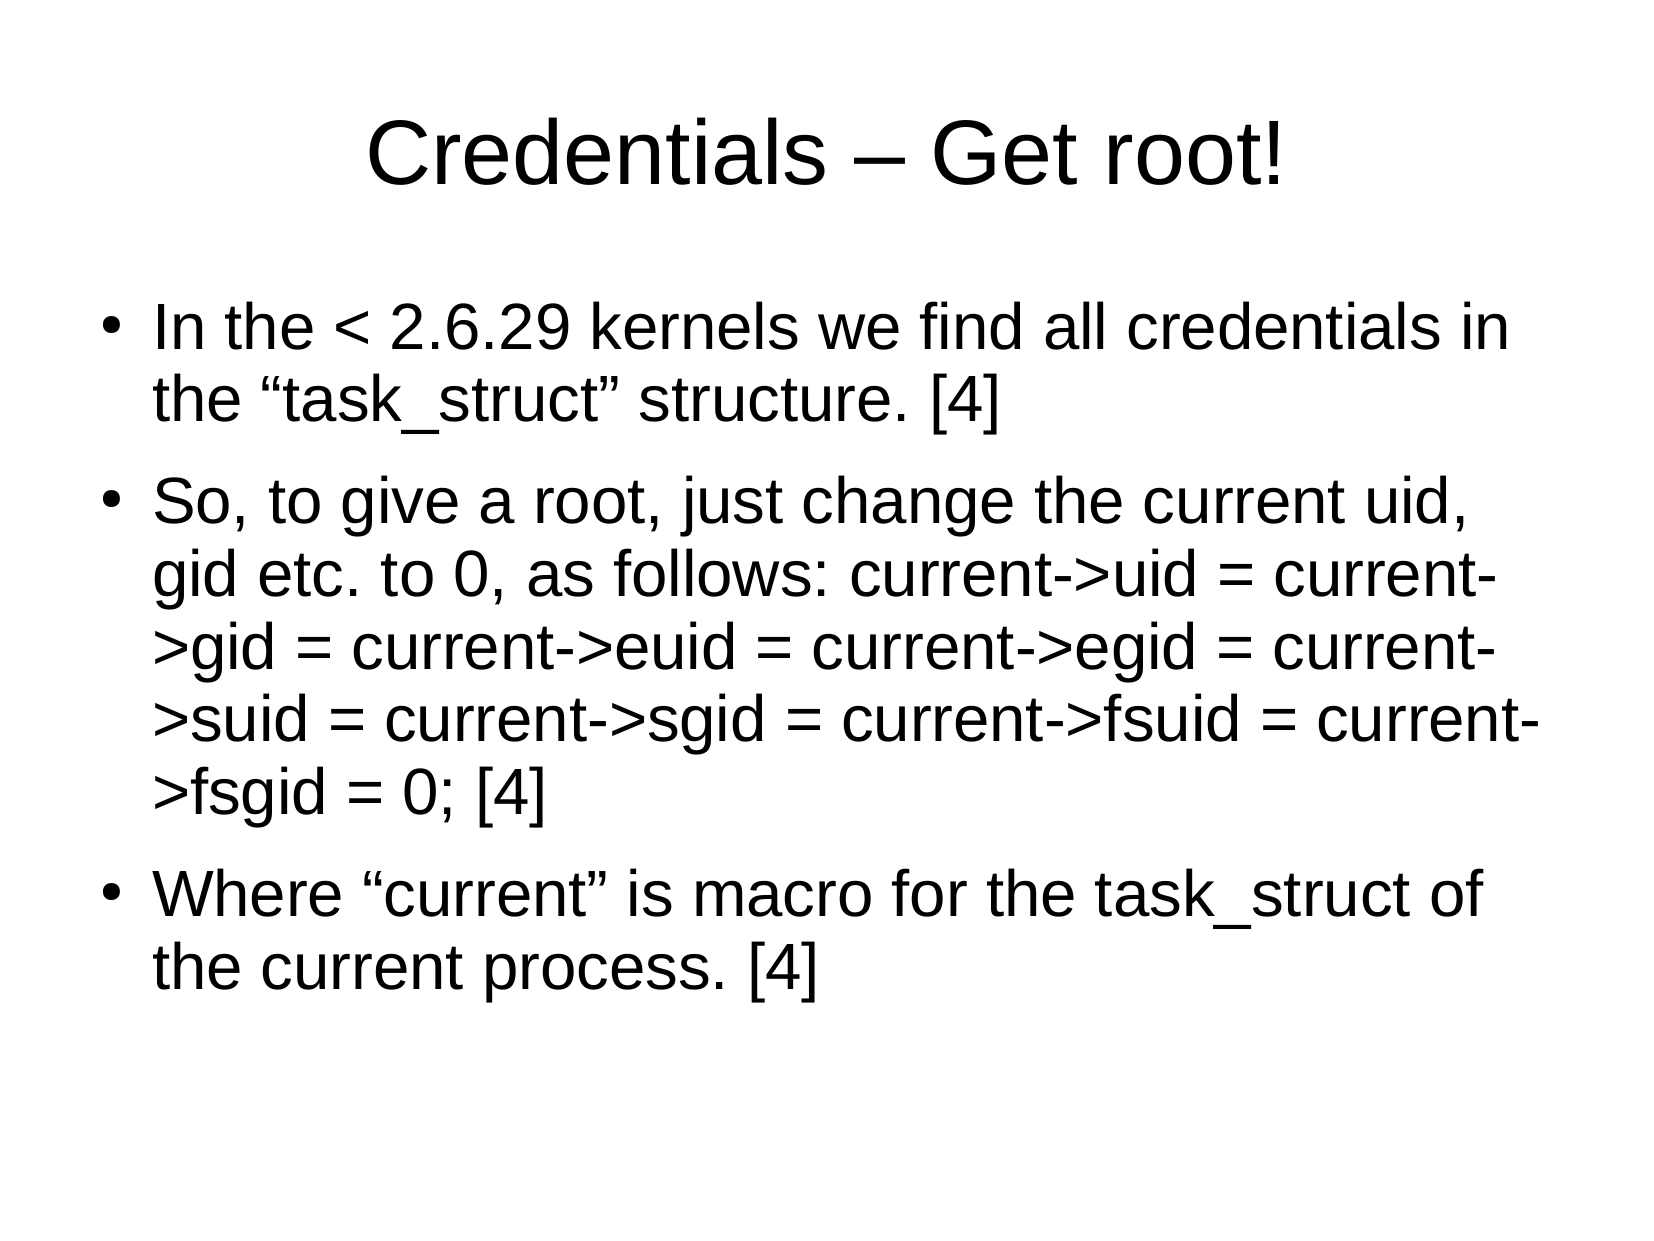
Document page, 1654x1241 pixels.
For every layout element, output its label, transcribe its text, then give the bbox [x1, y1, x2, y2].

title Credentials – Get root! [82, 49, 1571, 257]
list In the < 2.6.29 kernels we find all credentials in the “task_struct” structure. [4] So, to give a root, just change the current uid, gid etc. to 0, as follows: current->uid = current->gid = current->euid = current->egid = current->suid = current->sgid = current->fsuid = current->fsgid = 0; [4] Where “current” is macro for the task_struct of the current process. [4] [82, 290, 1571, 1010]
